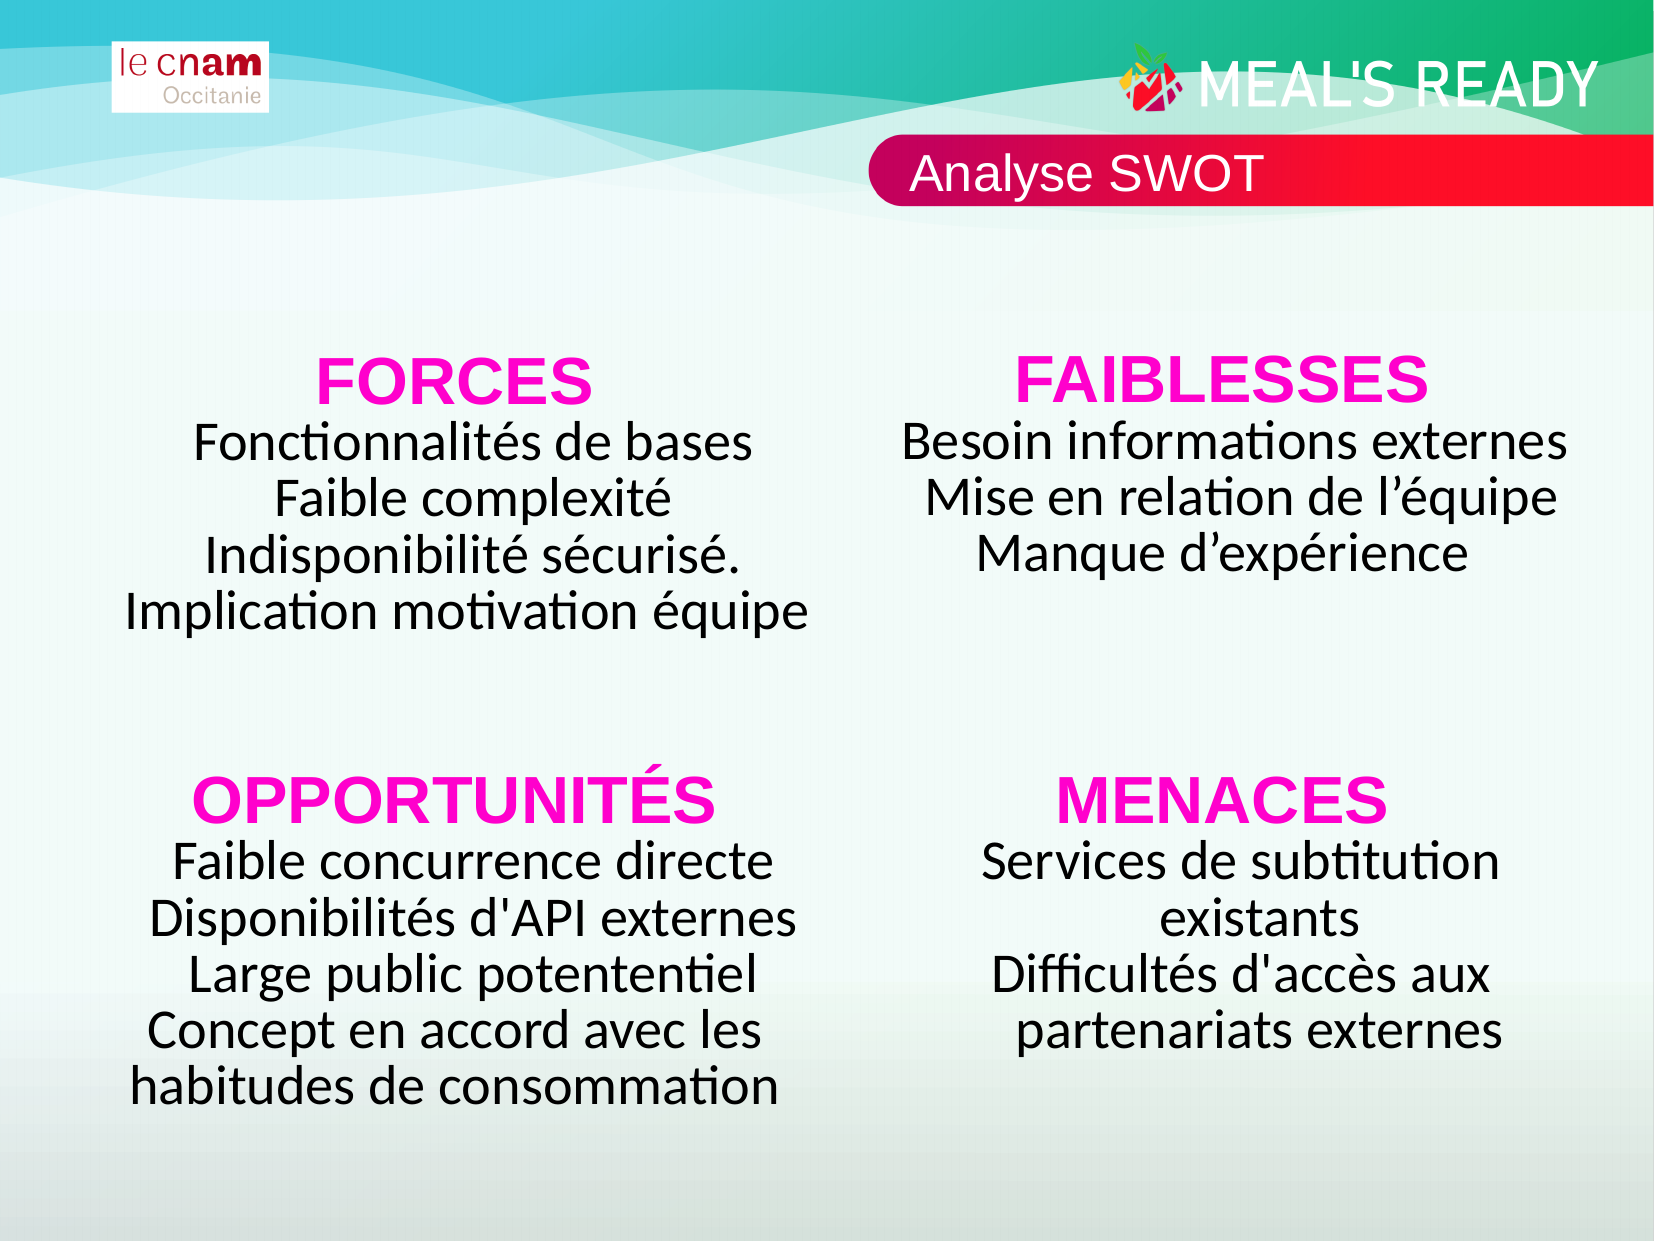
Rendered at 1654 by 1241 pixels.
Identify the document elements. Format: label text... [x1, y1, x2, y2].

text_box FAIBLESSES Besoin informations externes Mise en relation de l’équipe Manque d’expérience [850, 283, 1595, 701]
title Analyse SWOT [909, 121, 1654, 225]
picture [0, 0, 1654, 1241]
text_box MENACES Services de subtitution existants Difficultés d'accès aux partenariats externes [850, 732, 1595, 1150]
subtitle FORCES Fonctionnalités de bases Faible complexité Indisponibilité sécurisé. Implication motivation équipe [82, 284, 827, 703]
text_box OPPORTUNITÉS Faible concurrence directe Disponibilités d'API externes Large public potententiel Concept en accord avec les habitudes de consommation [82, 732, 827, 1150]
